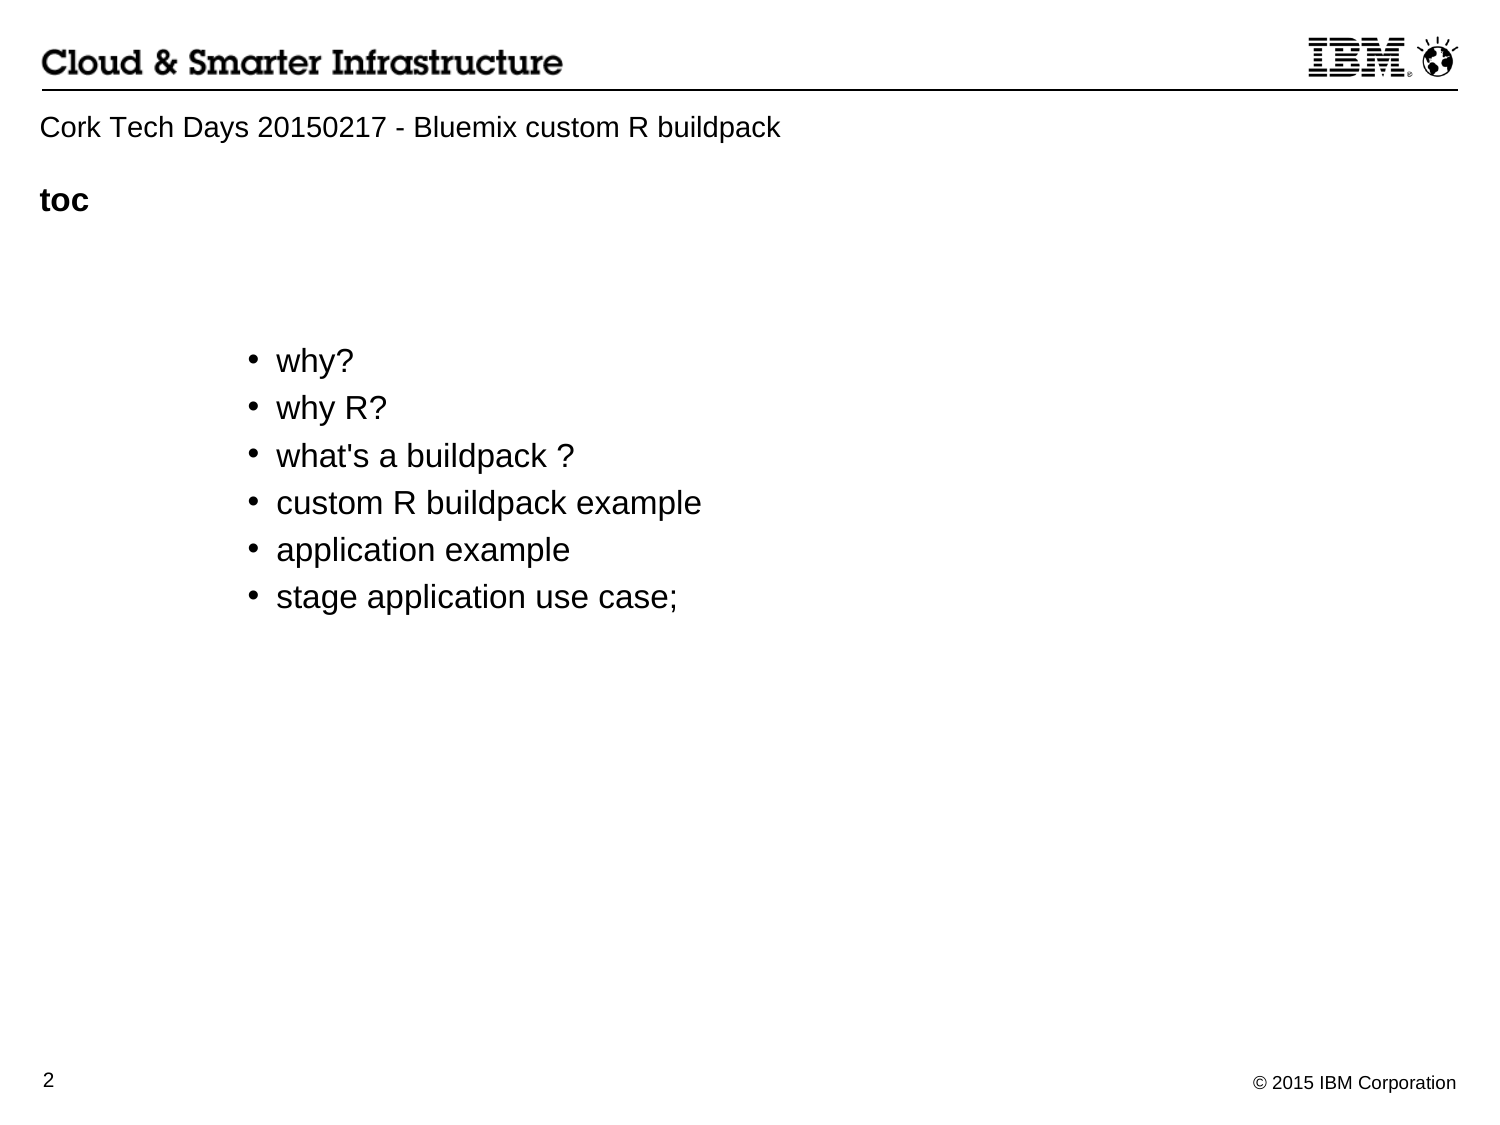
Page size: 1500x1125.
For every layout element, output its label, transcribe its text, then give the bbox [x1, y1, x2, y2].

picture [1294, 22, 1469, 89]
title Cork Tech Days 20150217 - Bluemix custom R buildpack toc [24, 100, 1463, 226]
list why? why R? what's a buildpack ? custom R buildpack example application example stage application use case; [27, 236, 1465, 1040]
picture [39, 35, 572, 86]
